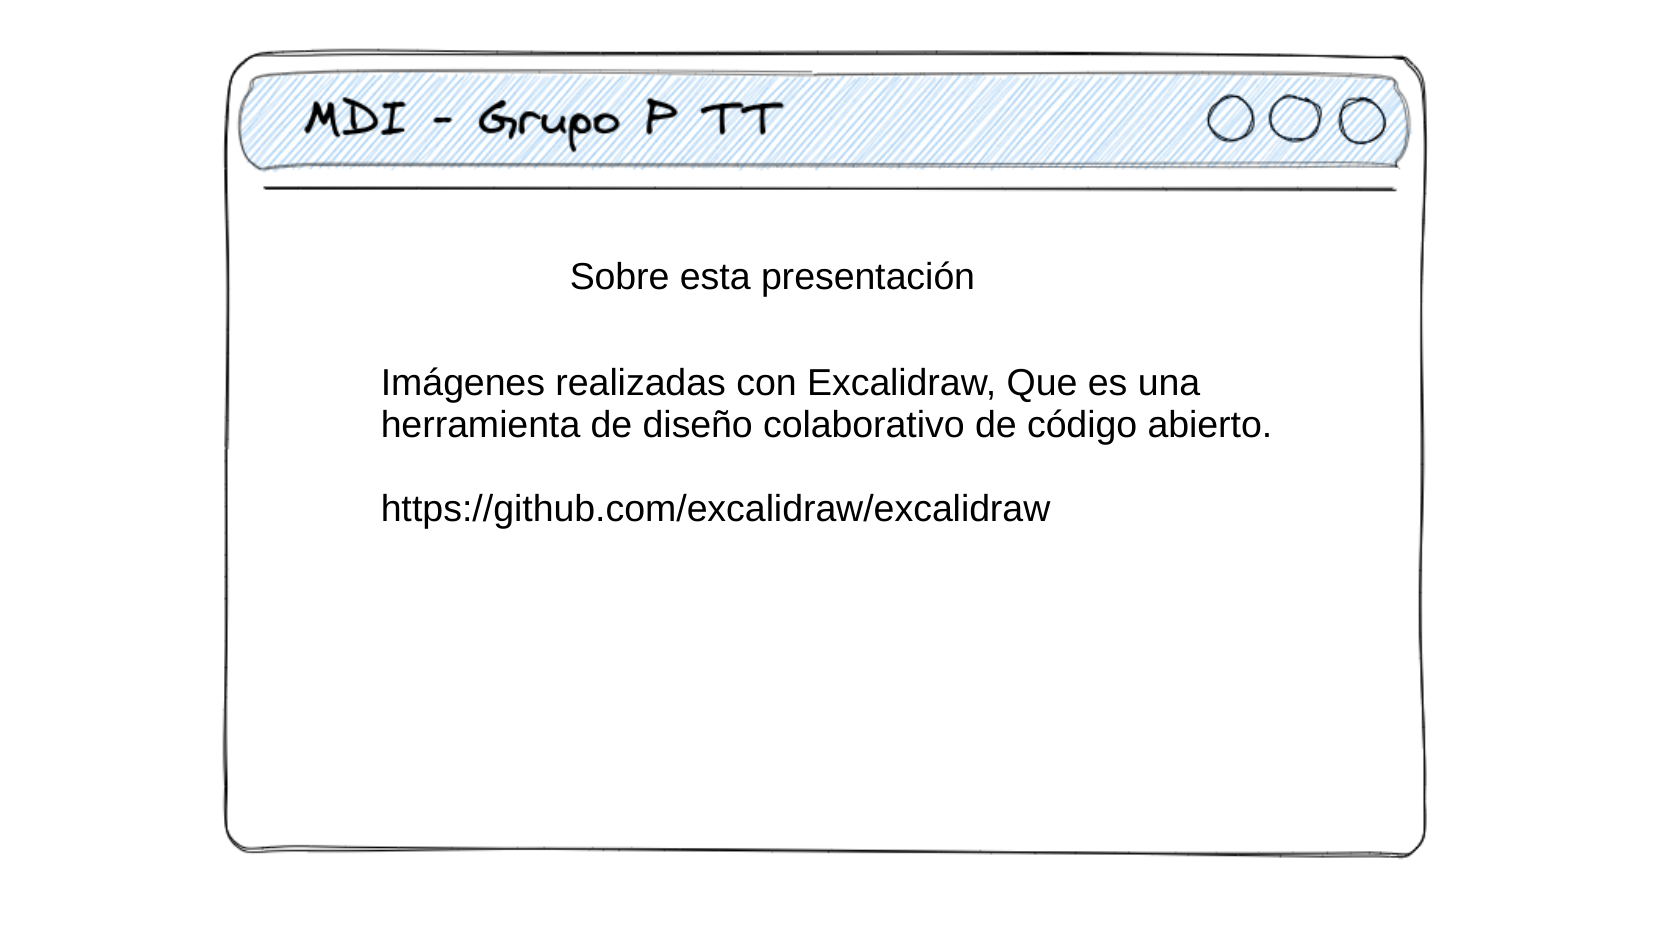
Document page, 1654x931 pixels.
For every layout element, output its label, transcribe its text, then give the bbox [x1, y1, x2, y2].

picture [209, 35, 1441, 872]
text_box Imágenes realizadas con Excalidraw, Que es una herramienta de diseño colaborativo de código abierto. https://github.com/excalidraw/excalidraw [366, 354, 1288, 706]
text_box Sobre esta presentación [555, 248, 993, 347]
